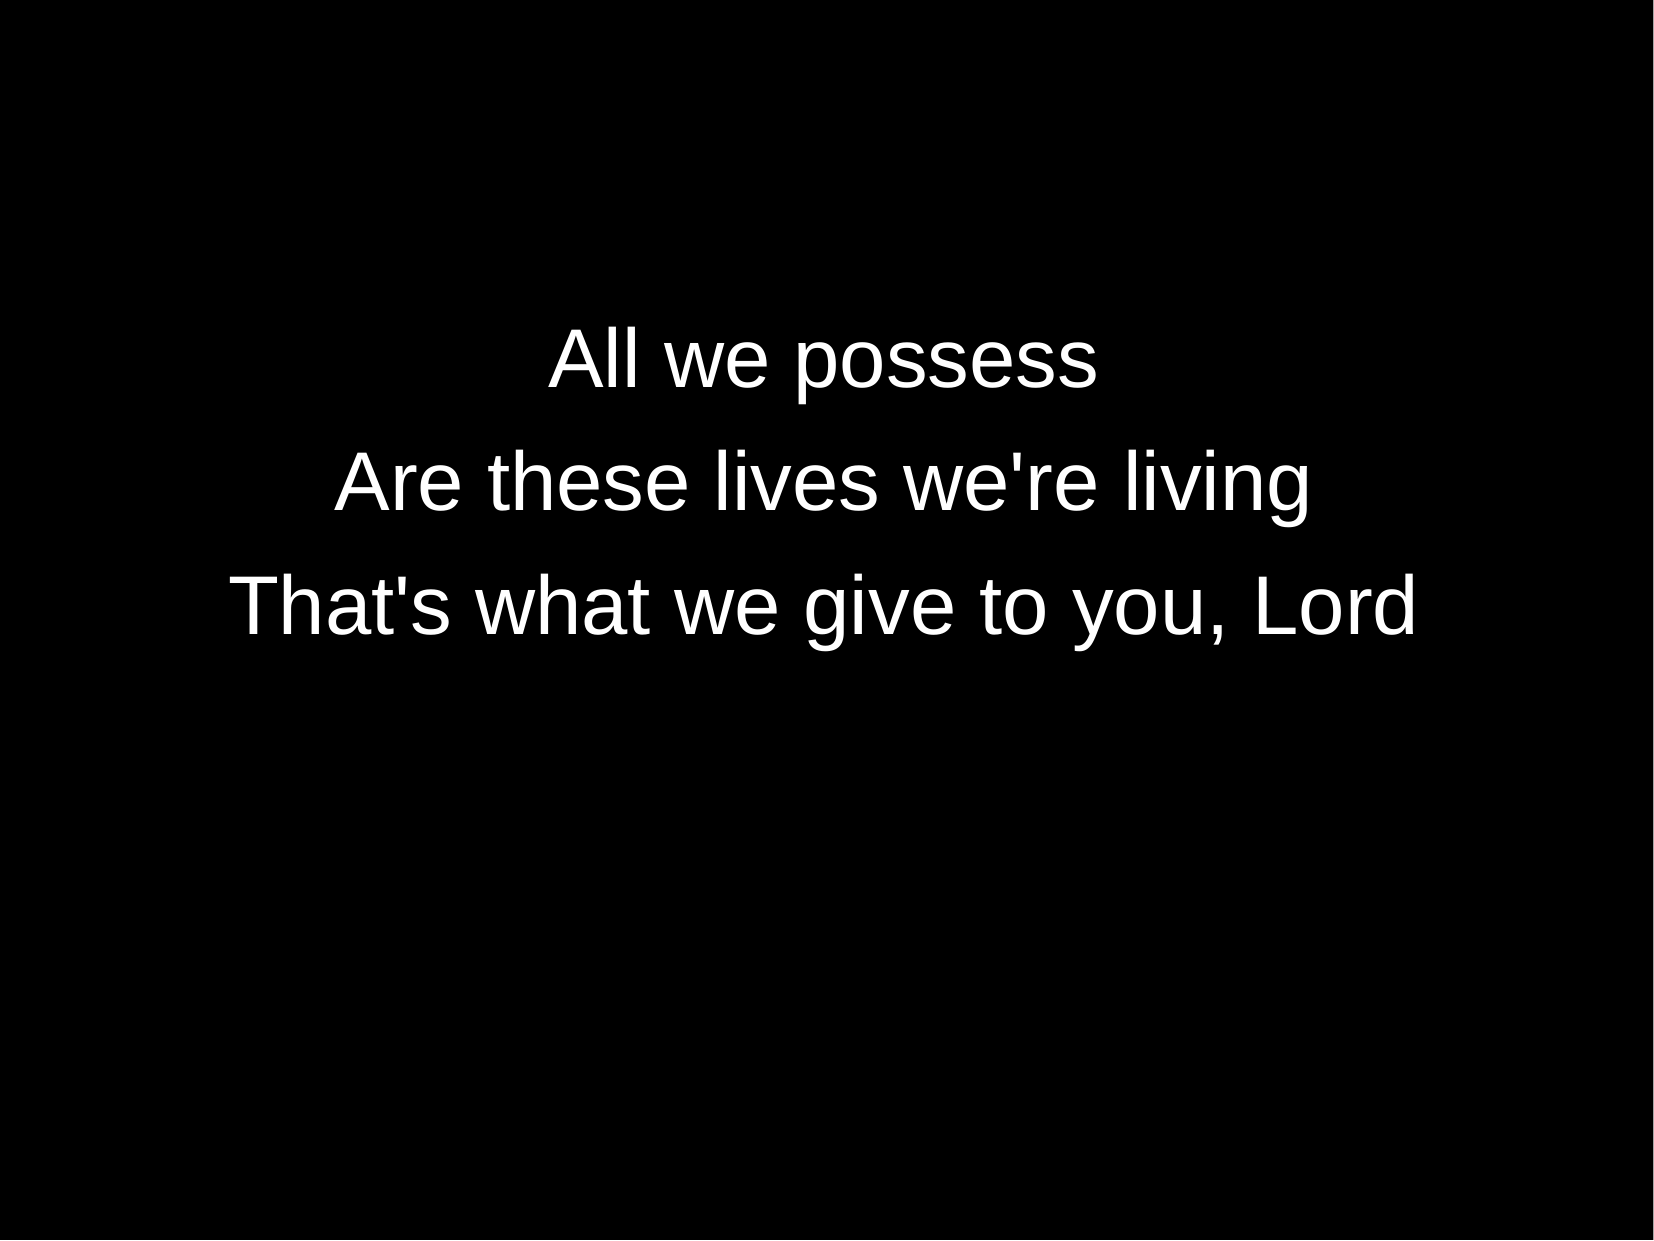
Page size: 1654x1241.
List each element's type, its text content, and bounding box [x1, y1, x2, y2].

list All we possess Are these lives we're living That's what we give to you, Lord [0, 307, 1654, 1027]
